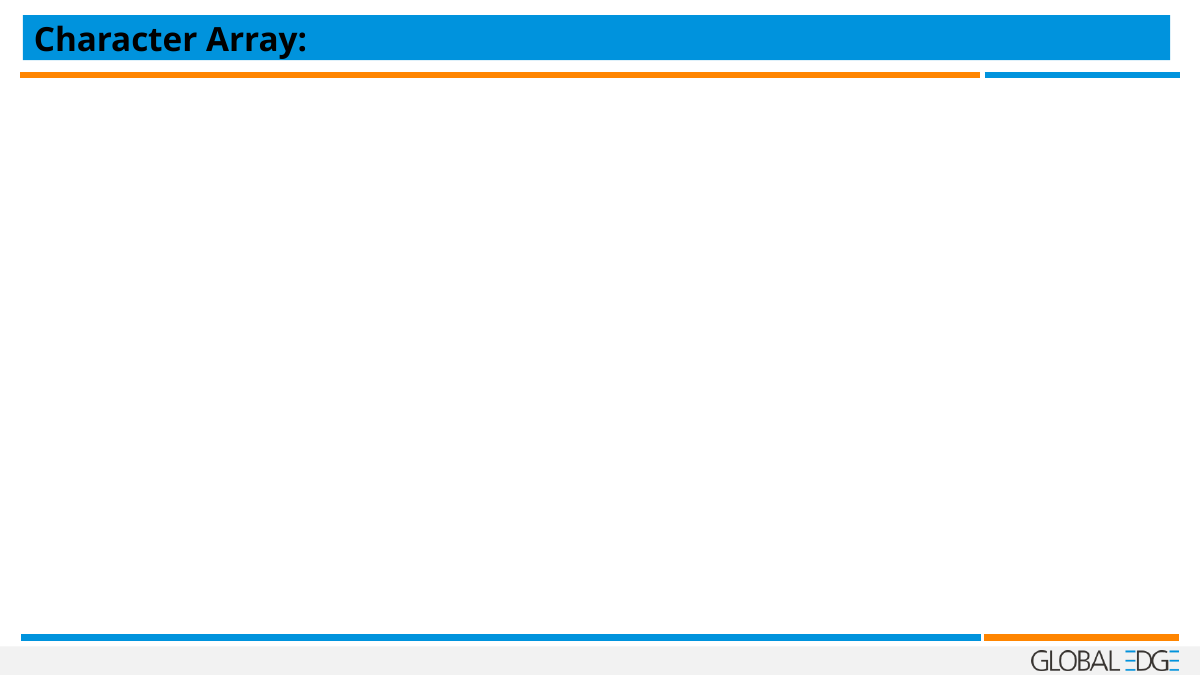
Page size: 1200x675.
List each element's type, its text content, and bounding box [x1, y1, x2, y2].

picture [1031, 650, 1179, 671]
text_box Character Array: [22, 15, 1171, 61]
